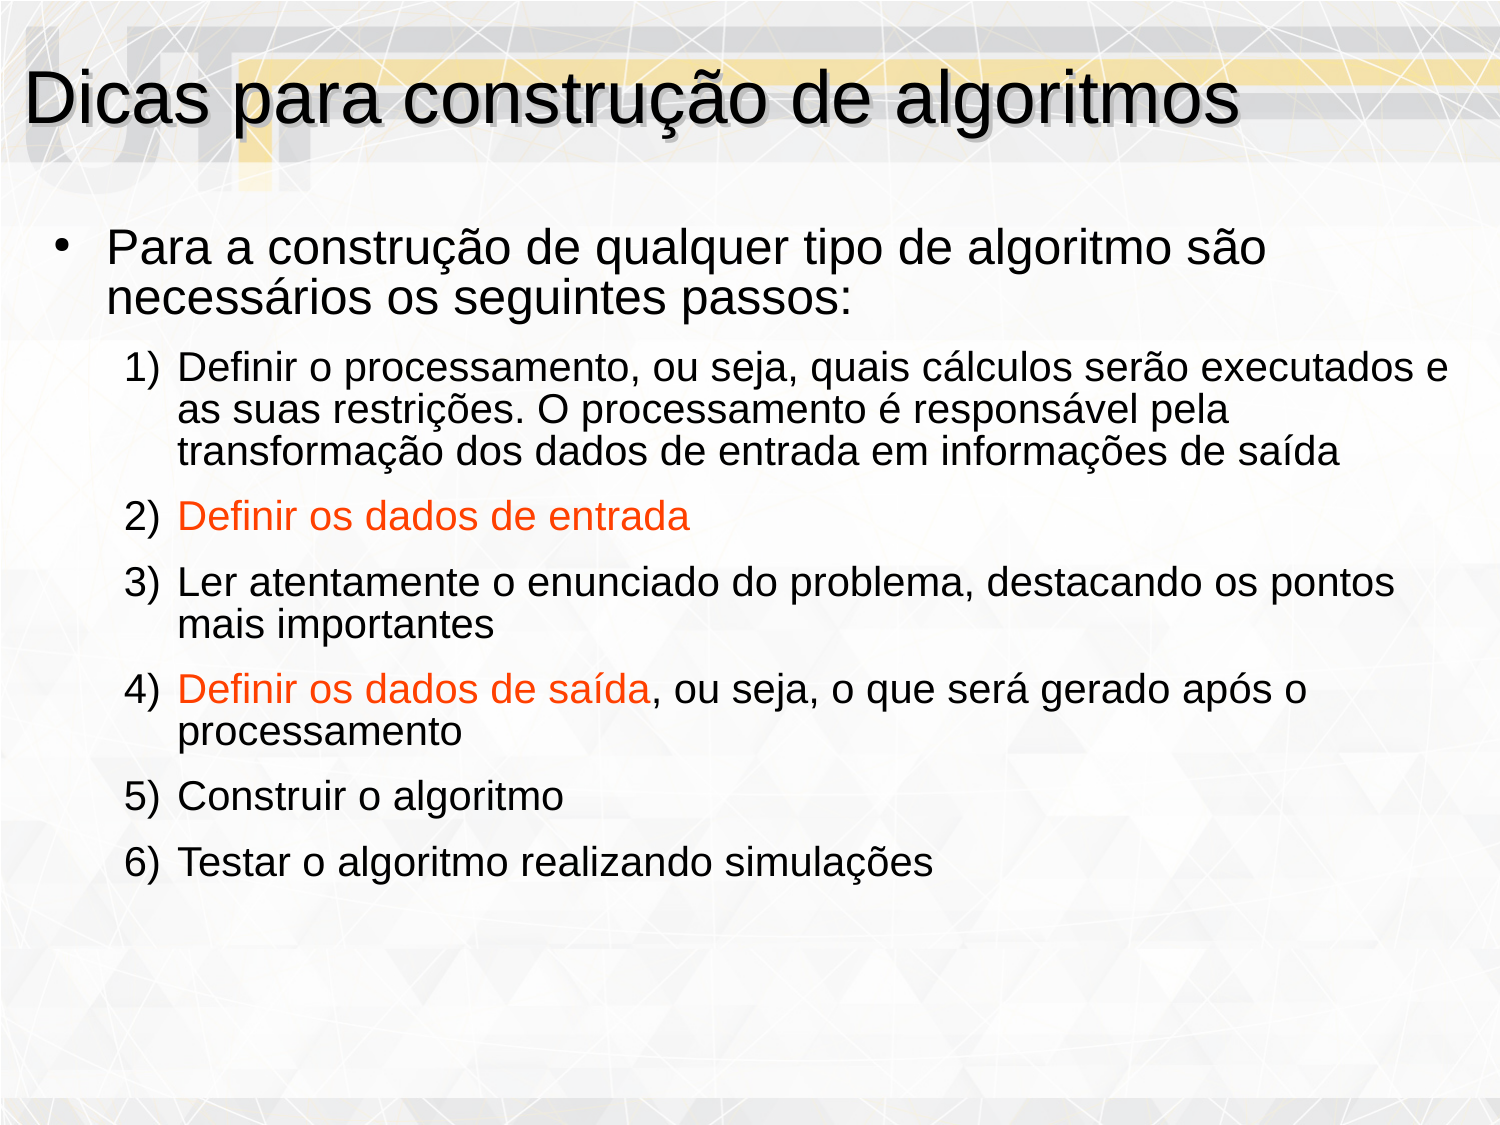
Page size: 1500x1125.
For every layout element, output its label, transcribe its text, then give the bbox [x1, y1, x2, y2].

title Dicas para construção de algoritmos [23, 18, 1489, 178]
list Para a construção de qualquer tipo de algoritmo são necessários os seguintes passos: Definir o processamento, ou seja, quais cálculos serão executados e as suas restrições. O processamento é responsável pela transformação dos dados de entrada em informações de saída Definir os dados de entrada Ler atentamente o enunciado do problema, destacando os pontos mais importantes Definir os dados de saída, ou seja, o que será gerado após o processamento Construir o algoritmo Testar o algoritmo realizando simulações [35, 224, 1477, 1087]
